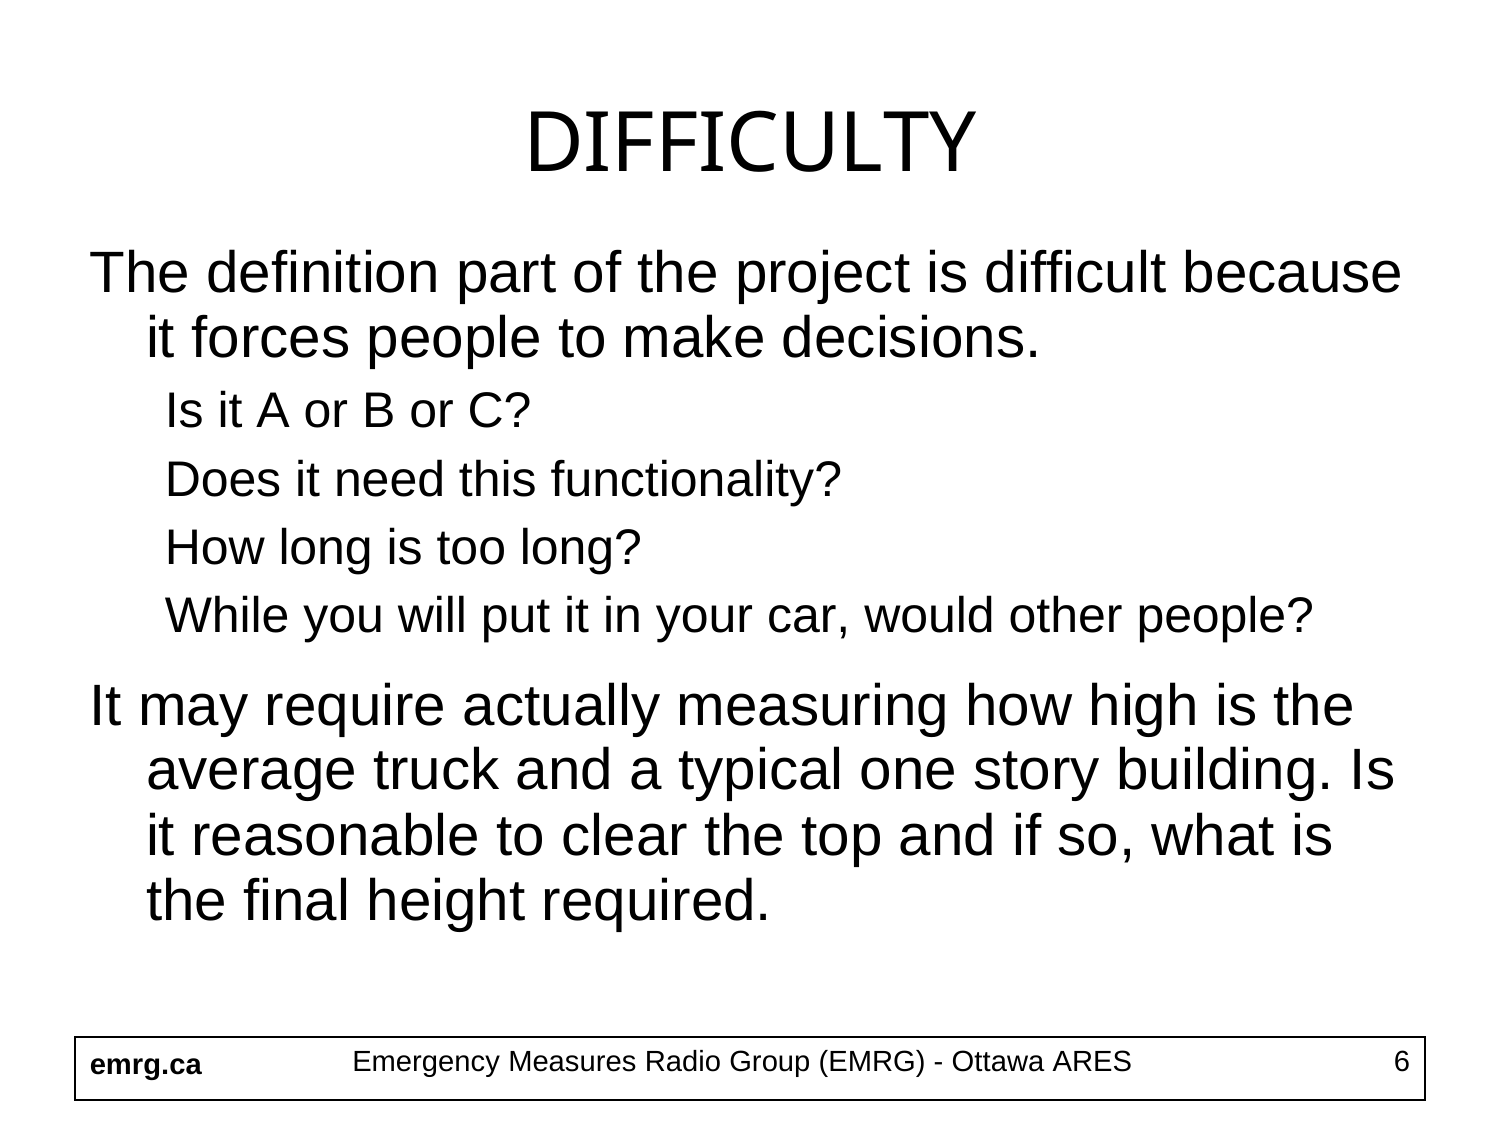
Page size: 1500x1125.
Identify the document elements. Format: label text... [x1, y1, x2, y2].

title DIFFICULTY [75, 45, 1426, 232]
list The definition part of the project is difficult because it forces people to make decisions. Is it A or B or C? Does it need this functionality? How long is too long? While you will put it in your car, would other people? It may require actually measuring how high is the average truck and a typical one story building. Is it reasonable to clear the top and if so, what is the final height required. [75, 232, 1426, 987]
